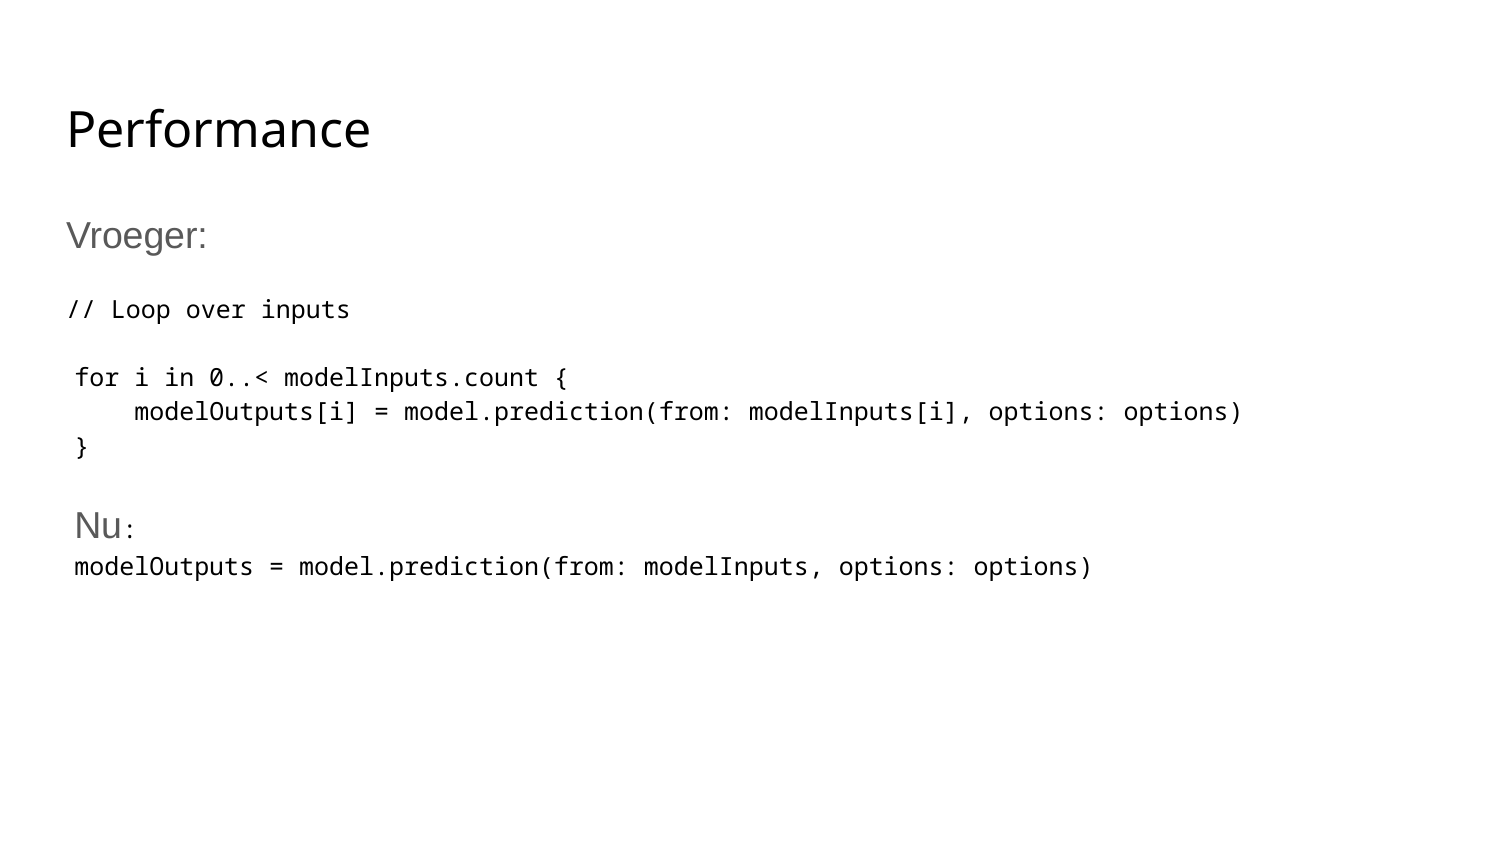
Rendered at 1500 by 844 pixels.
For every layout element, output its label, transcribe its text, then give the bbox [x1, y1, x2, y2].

list Vroeger: // Loop over inputs for i in 0..< modelInputs.count { modelOutputs[i] = model.prediction(from: modelInputs[i], options: options) } Nu: modelOutputs = model.prediction(from: modelInputs, options: options) [51, 189, 1449, 750]
title Performance [51, 72, 1449, 167]
